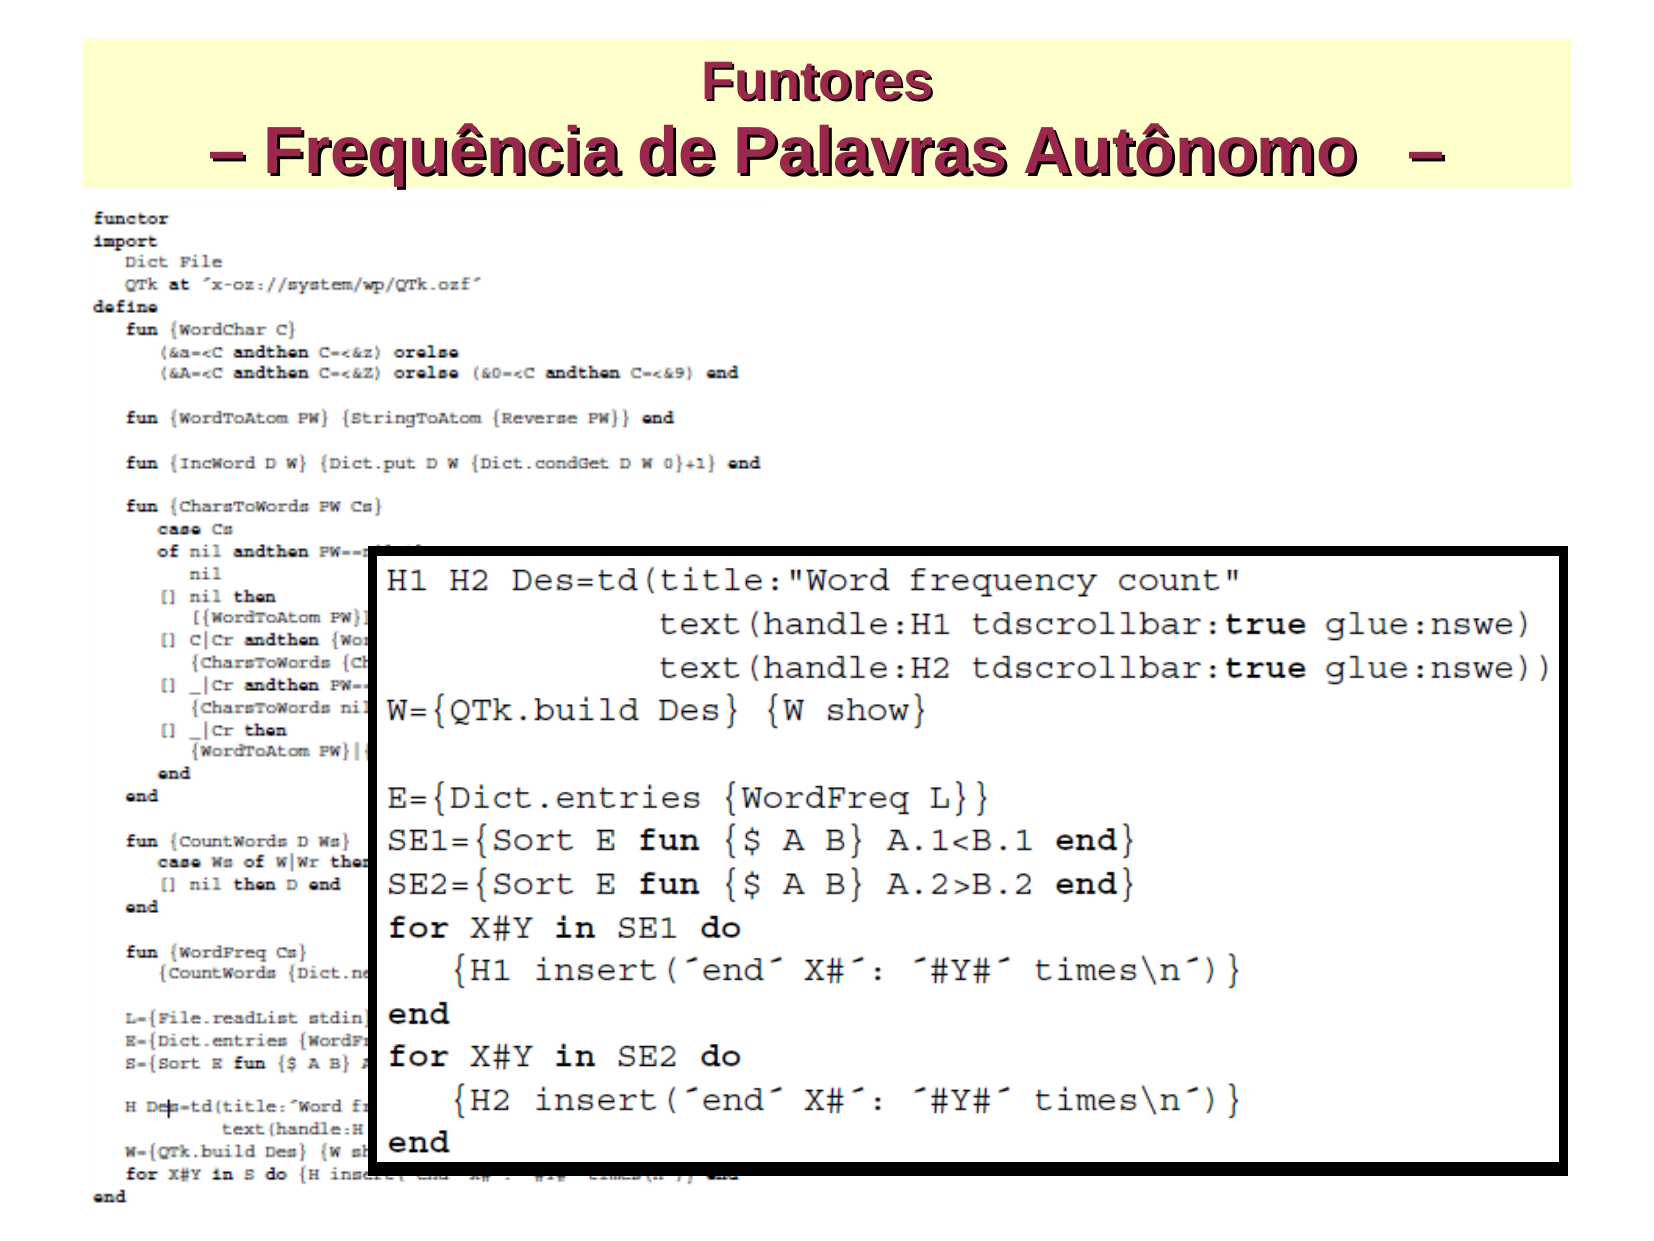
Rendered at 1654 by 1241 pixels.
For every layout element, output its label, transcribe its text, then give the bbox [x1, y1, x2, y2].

text_box [368, 546, 1568, 1176]
picture [377, 556, 1559, 1162]
picture [88, 206, 767, 1211]
title Funtores – Frequência de Palavras Autônomo – [82, 38, 1571, 189]
